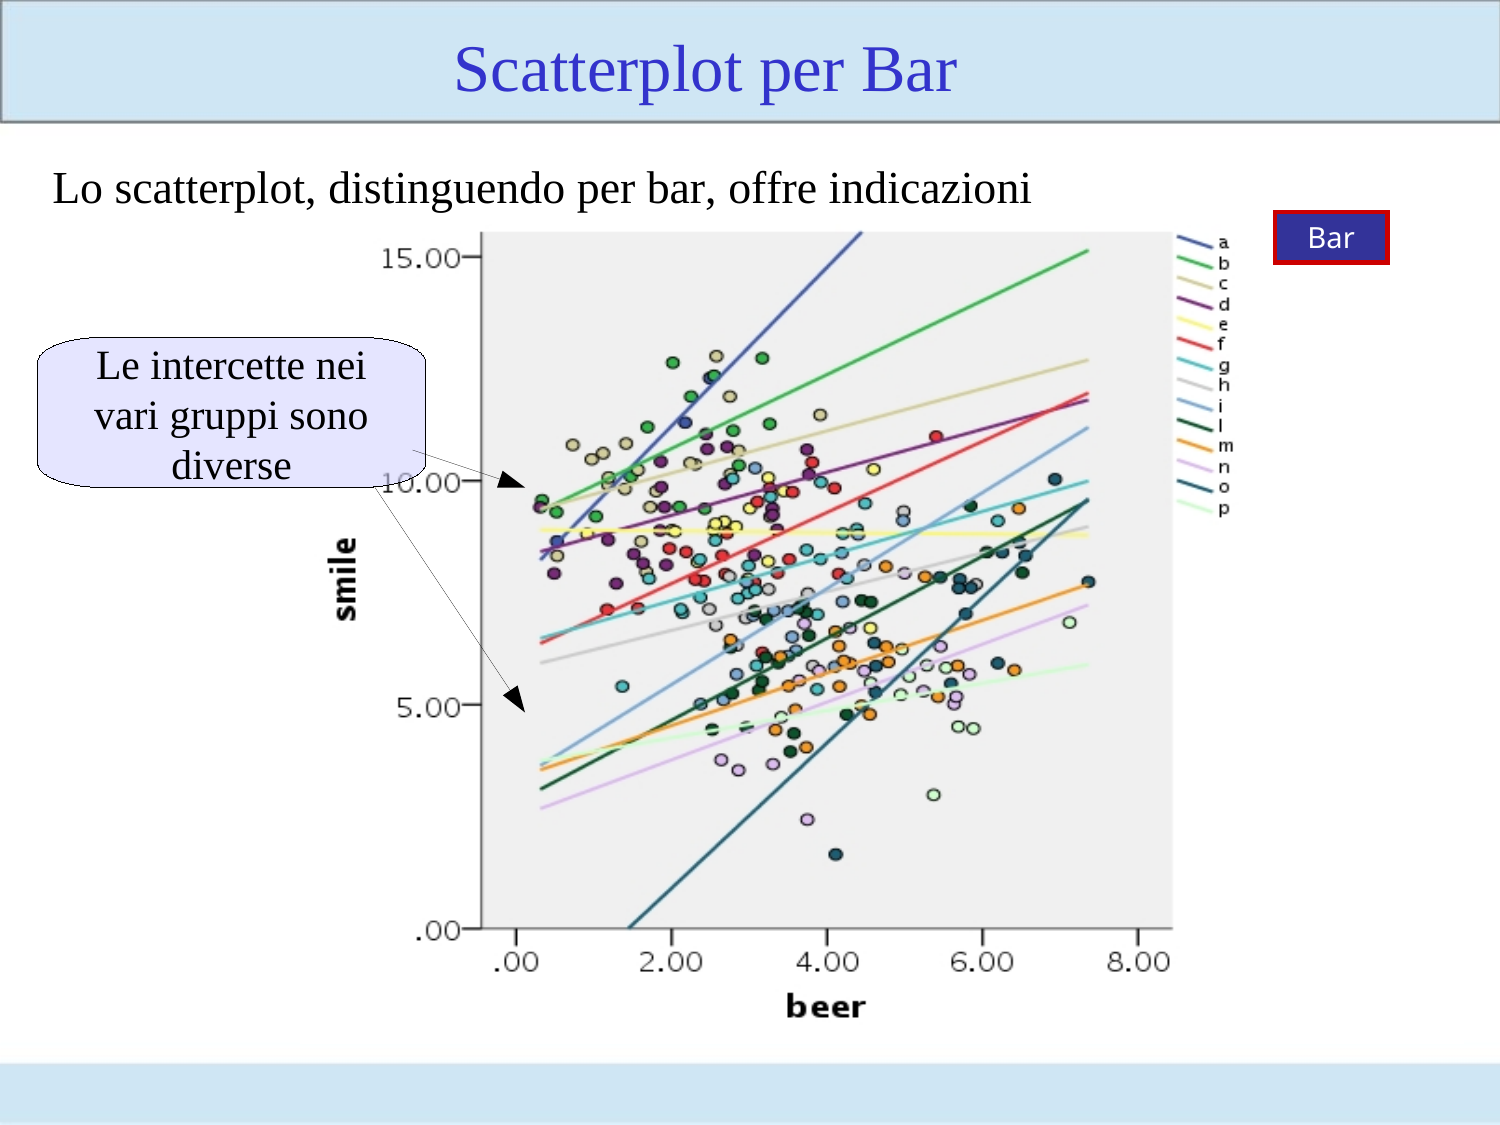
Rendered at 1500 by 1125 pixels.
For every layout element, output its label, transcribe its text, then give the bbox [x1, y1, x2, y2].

title Scatterplot per Bar [174, 17, 1238, 113]
text_box Lo scatterplot, distinguendo per bar, offre indicazioni [37, 116, 1426, 221]
text_box Le intercette nei vari gruppi sono diverse [37, 337, 426, 488]
text_box Bar [1274, 212, 1388, 263]
picture [0, 0, 1500, 1125]
